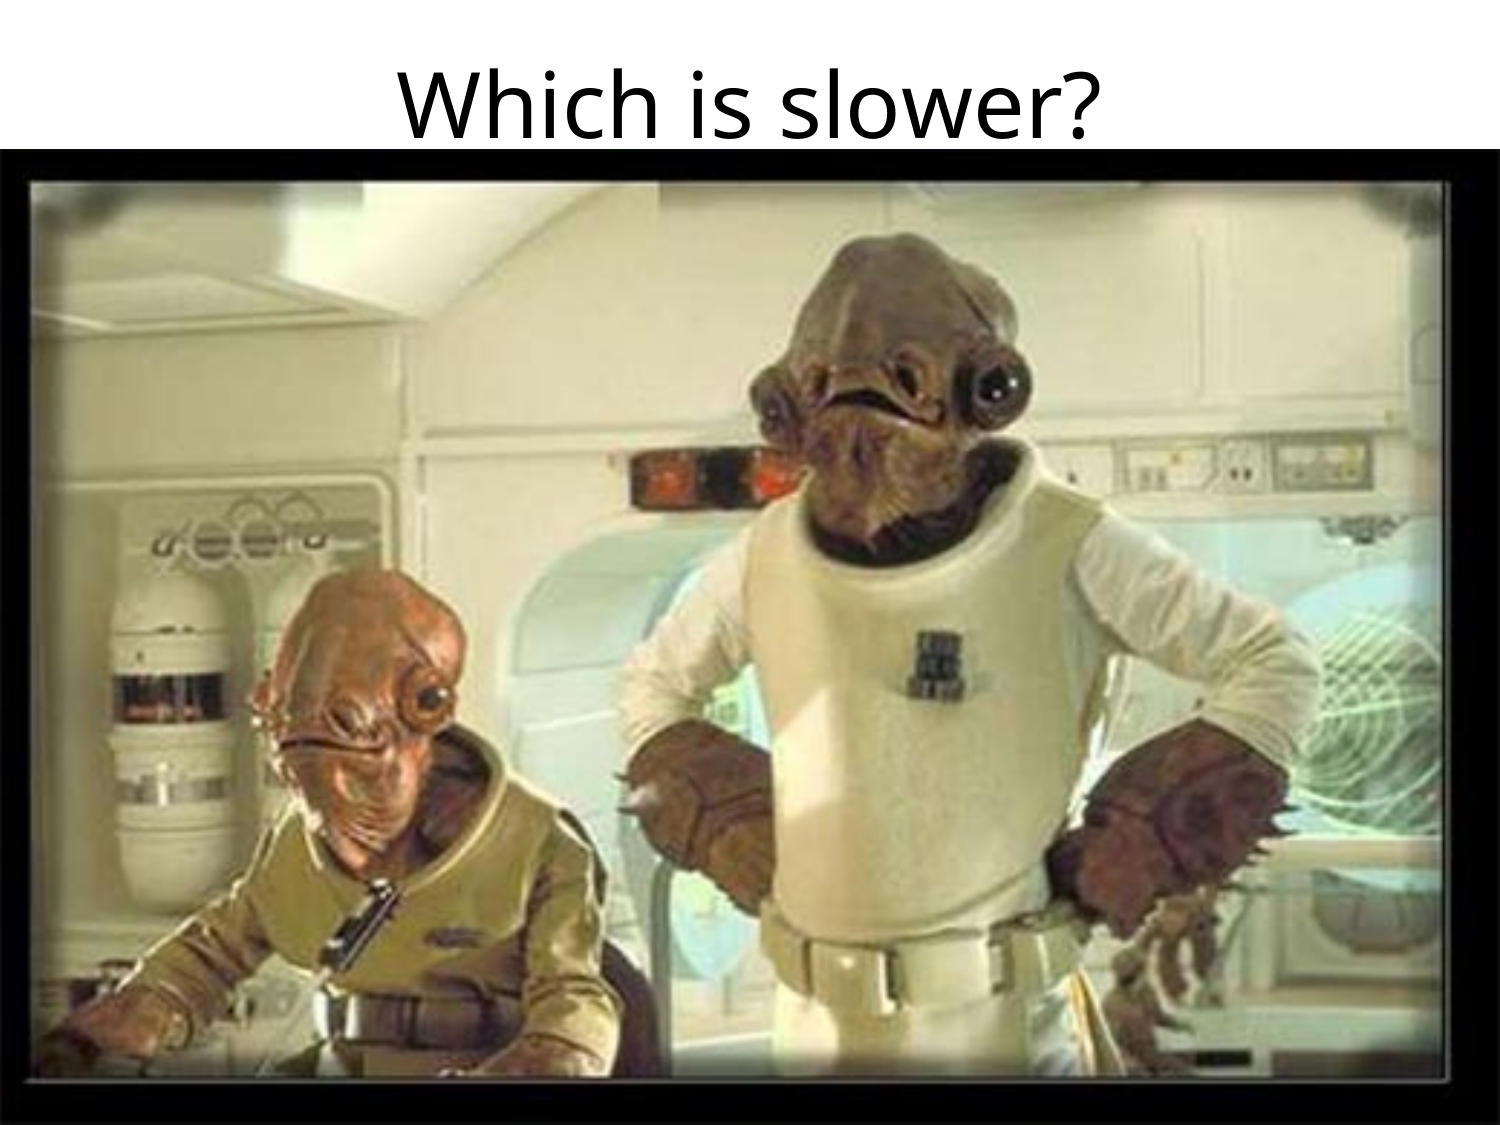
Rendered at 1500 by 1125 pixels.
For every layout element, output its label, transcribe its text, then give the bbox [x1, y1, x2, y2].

title Which is slower? [24, 16, 1476, 149]
picture [0, 149, 1500, 1125]
